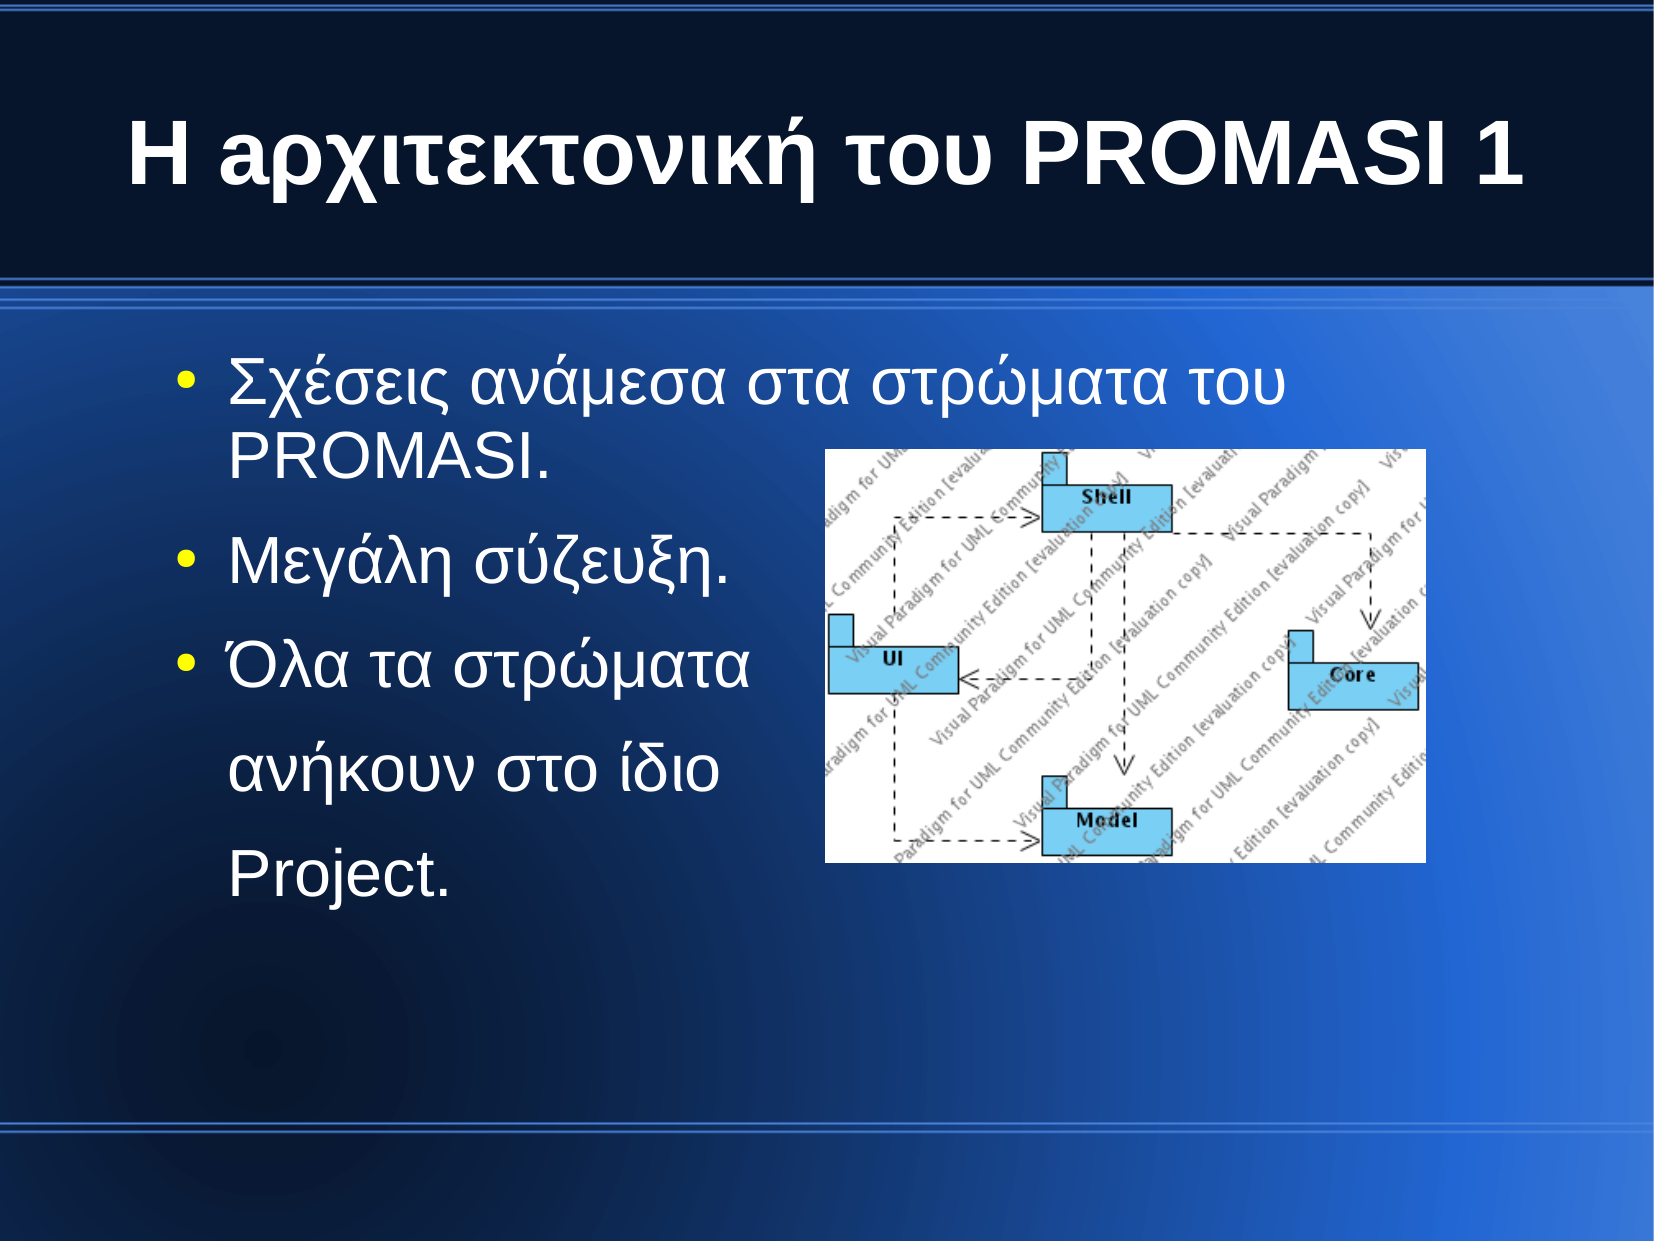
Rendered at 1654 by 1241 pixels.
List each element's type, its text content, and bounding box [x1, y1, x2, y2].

title H aρχιτεκτονική του PROMASI 1 [82, 49, 1571, 257]
picture [0, 0, 1654, 1241]
list Σχέσεις ανάμεσα στα στρώματα του PROMASI. Μεγάλη σύζευξη. Όλα τα στρώματα ανήκουν στο ίδιο Project. [156, 343, 1538, 1126]
